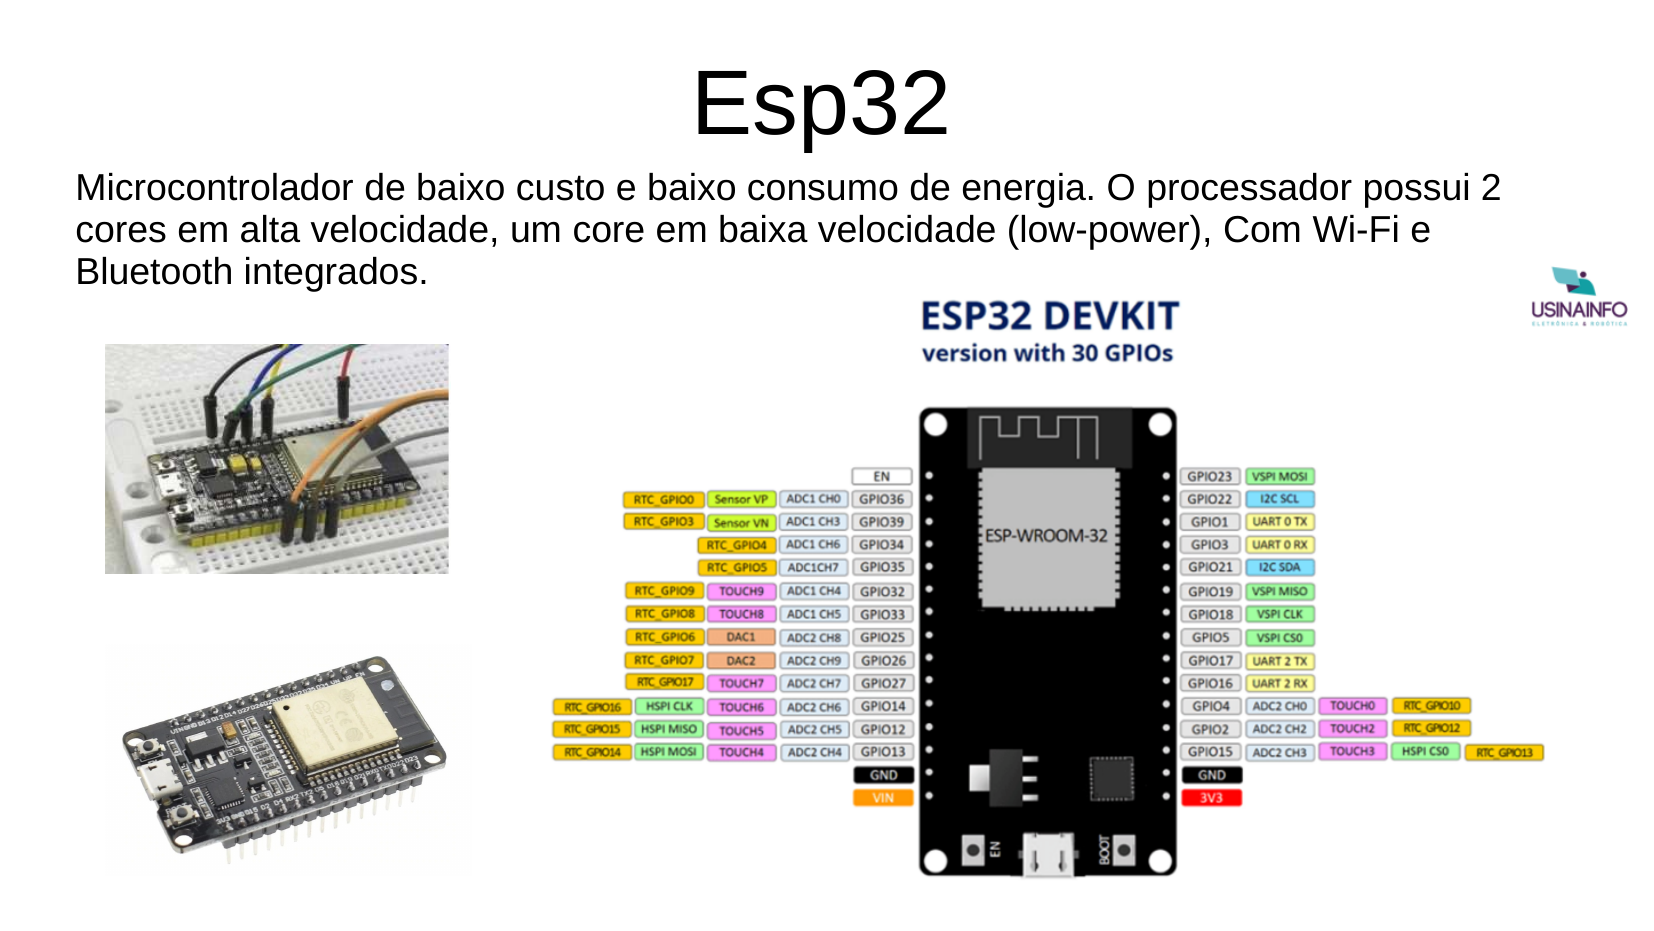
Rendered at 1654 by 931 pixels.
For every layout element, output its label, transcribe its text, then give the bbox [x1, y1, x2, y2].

text_box Microcontrolador de baixo custo e baixo consumo de energia. O processador possui 2 cores em alta velocidade, um core em baixa velocidade (low-power), Com Wi-Fi e Bluetooth integrados. [60, 159, 1606, 301]
picture [105, 344, 451, 574]
title Esp32 [667, 24, 976, 159]
picture [105, 257, 1636, 916]
